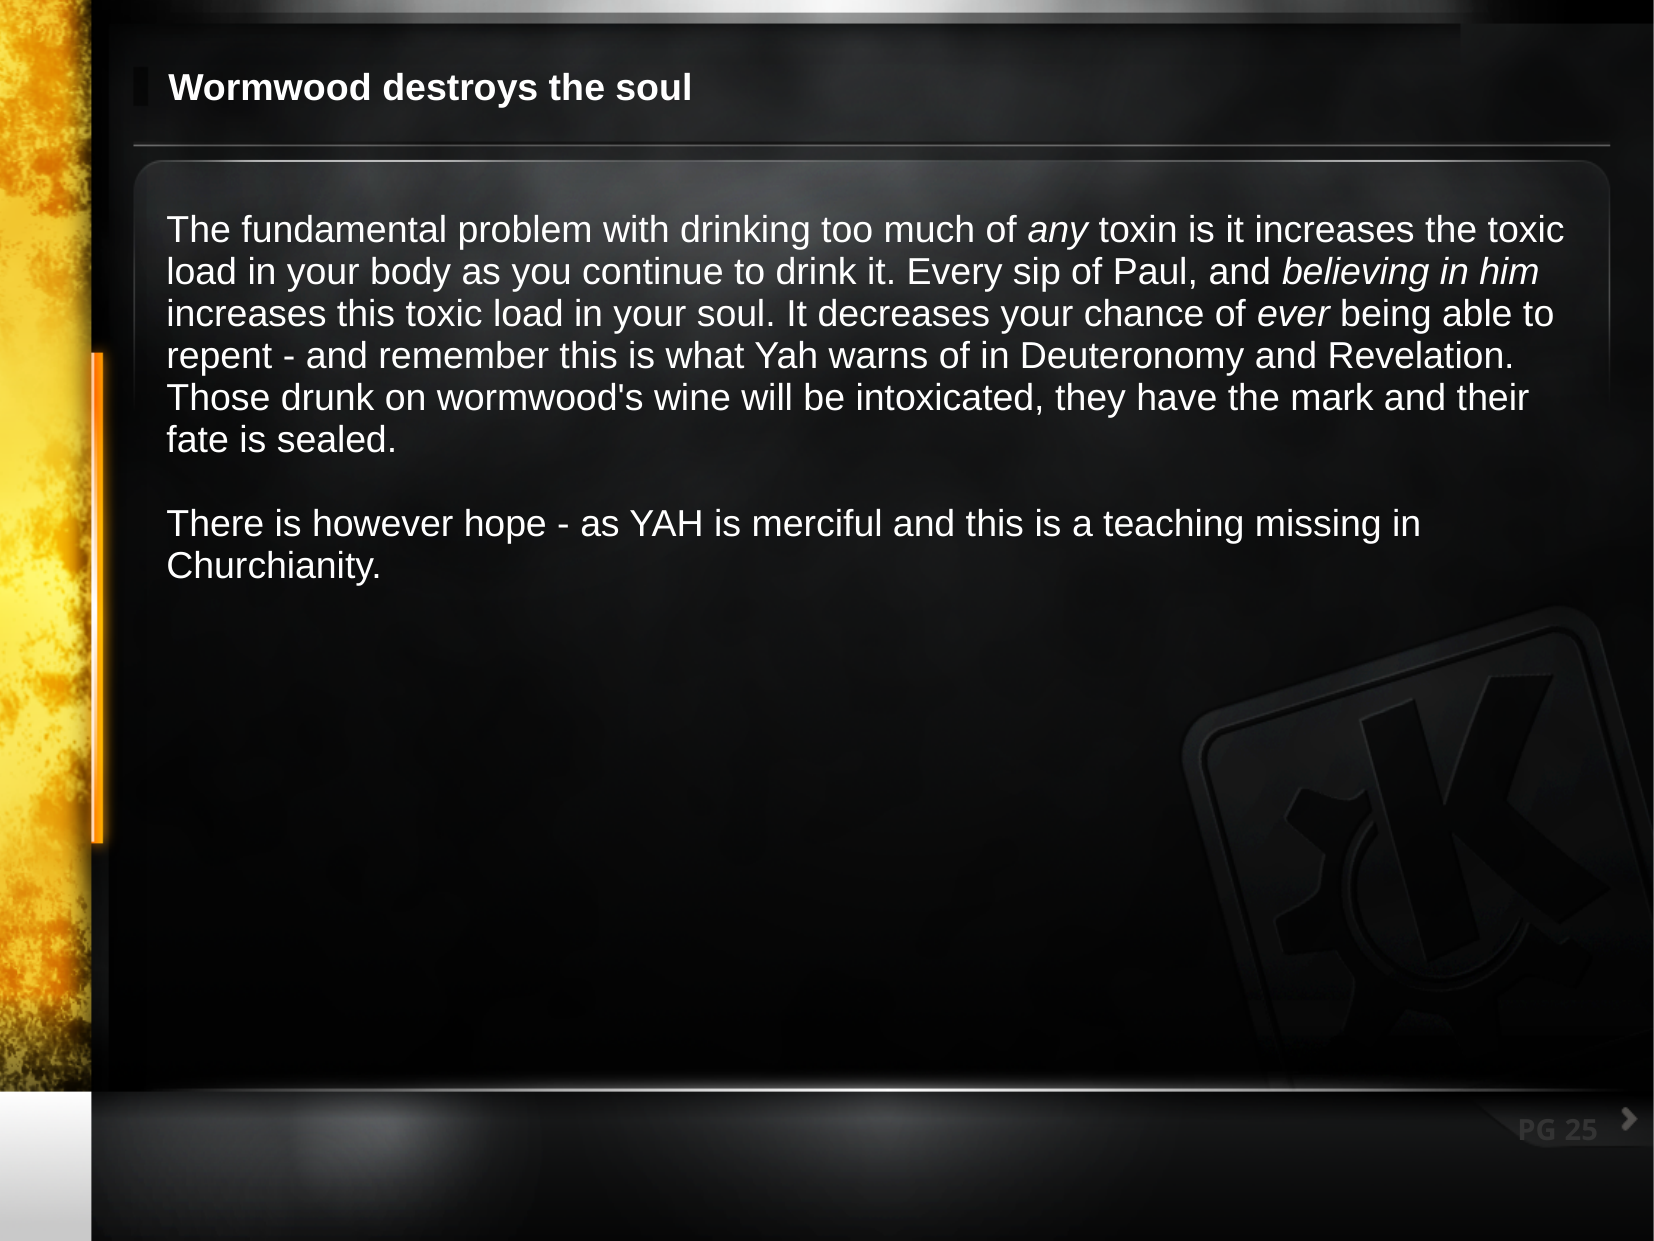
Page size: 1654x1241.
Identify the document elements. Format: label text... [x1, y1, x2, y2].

list The fundamental problem with drinking too much of any toxin is it increases the toxic load in your body as you continue to drink it. Every sip of Paul, and believing in him increases this toxic load in your soul. It decreases your chance of ever being able to repent - and remember this is what Yah warns of in Deuteronomy and Revelation. Those drunk on wormwood's wine will be intoxicated, they have the mark and their fate is sealed. There is however hope - as YAH is merciful and this is a teaching missing in Churchianity. [151, 200, 1587, 1038]
title Wormwood destroys the soul [153, 59, 1589, 119]
picture [0, 0, 1654, 1241]
